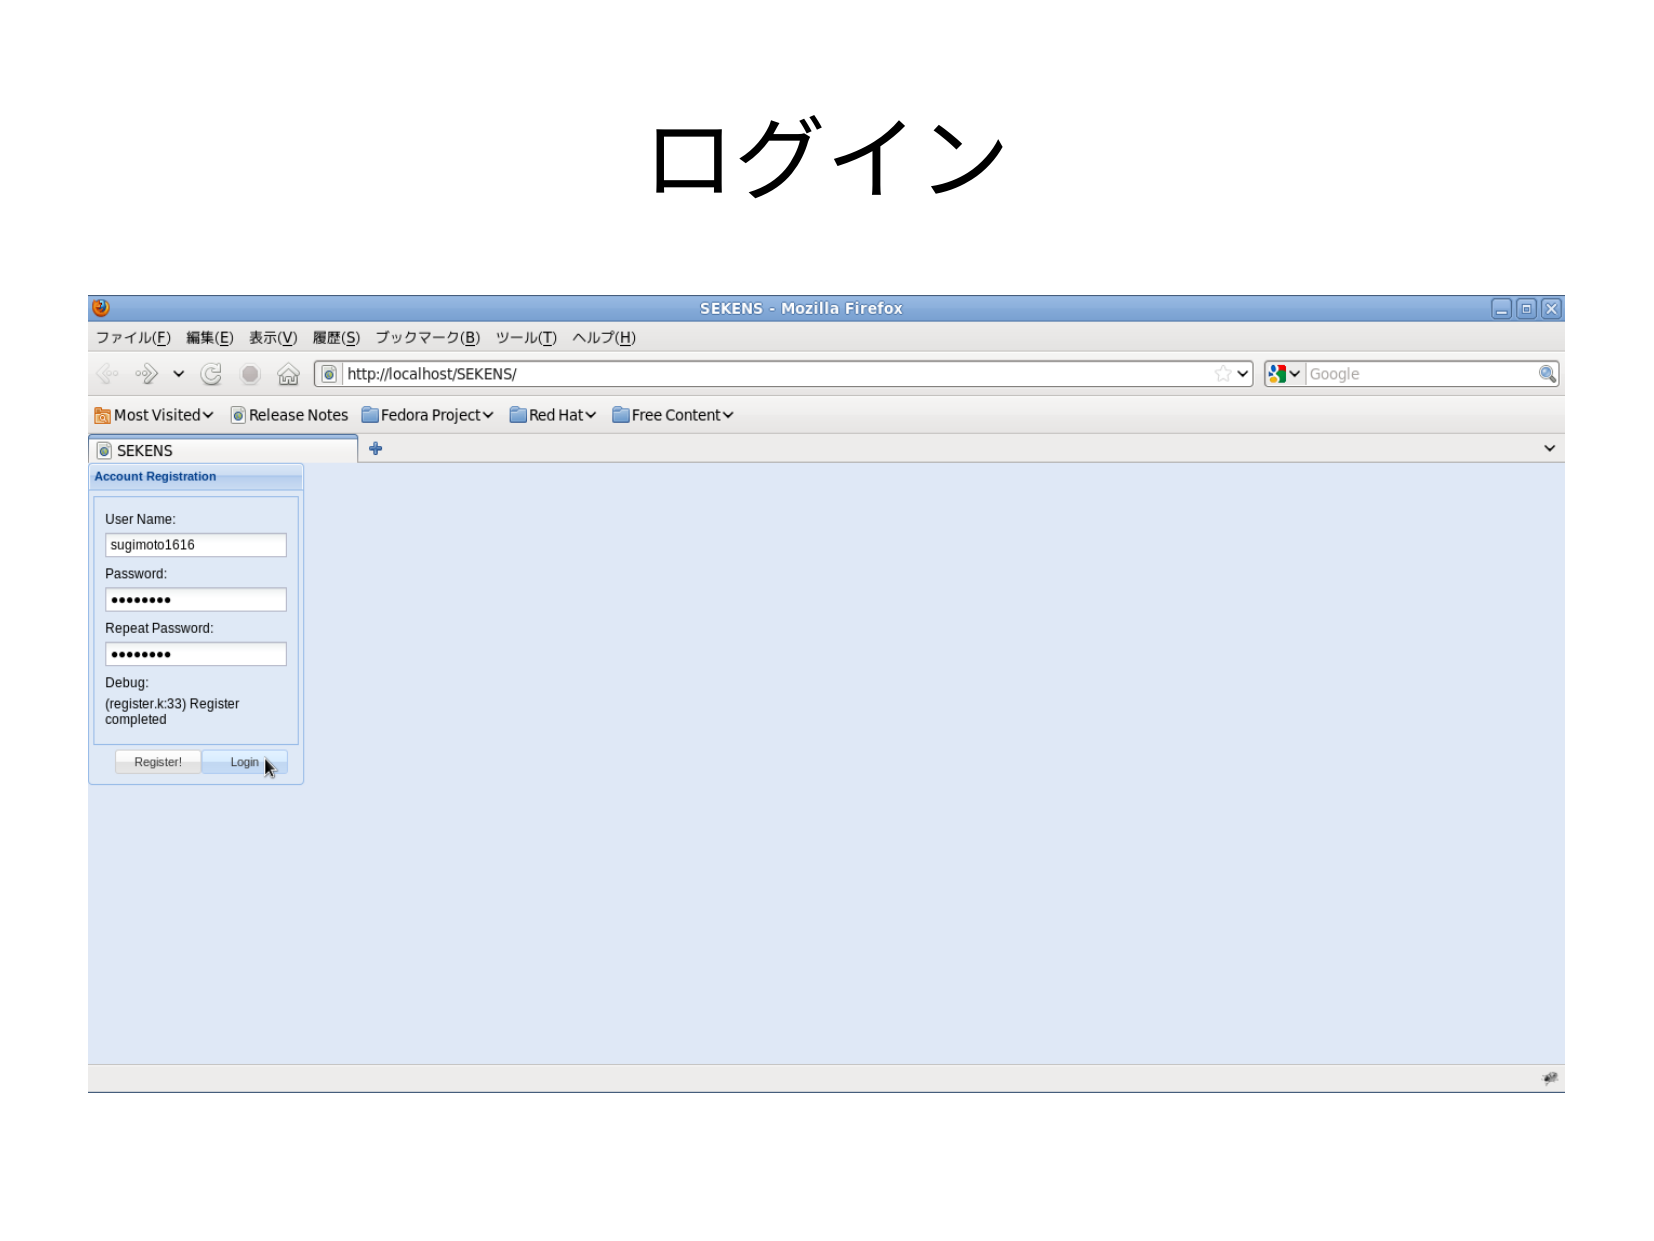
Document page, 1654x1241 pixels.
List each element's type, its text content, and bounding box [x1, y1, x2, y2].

title ログイン [82, 49, 1571, 257]
picture [88, 295, 1565, 1093]
